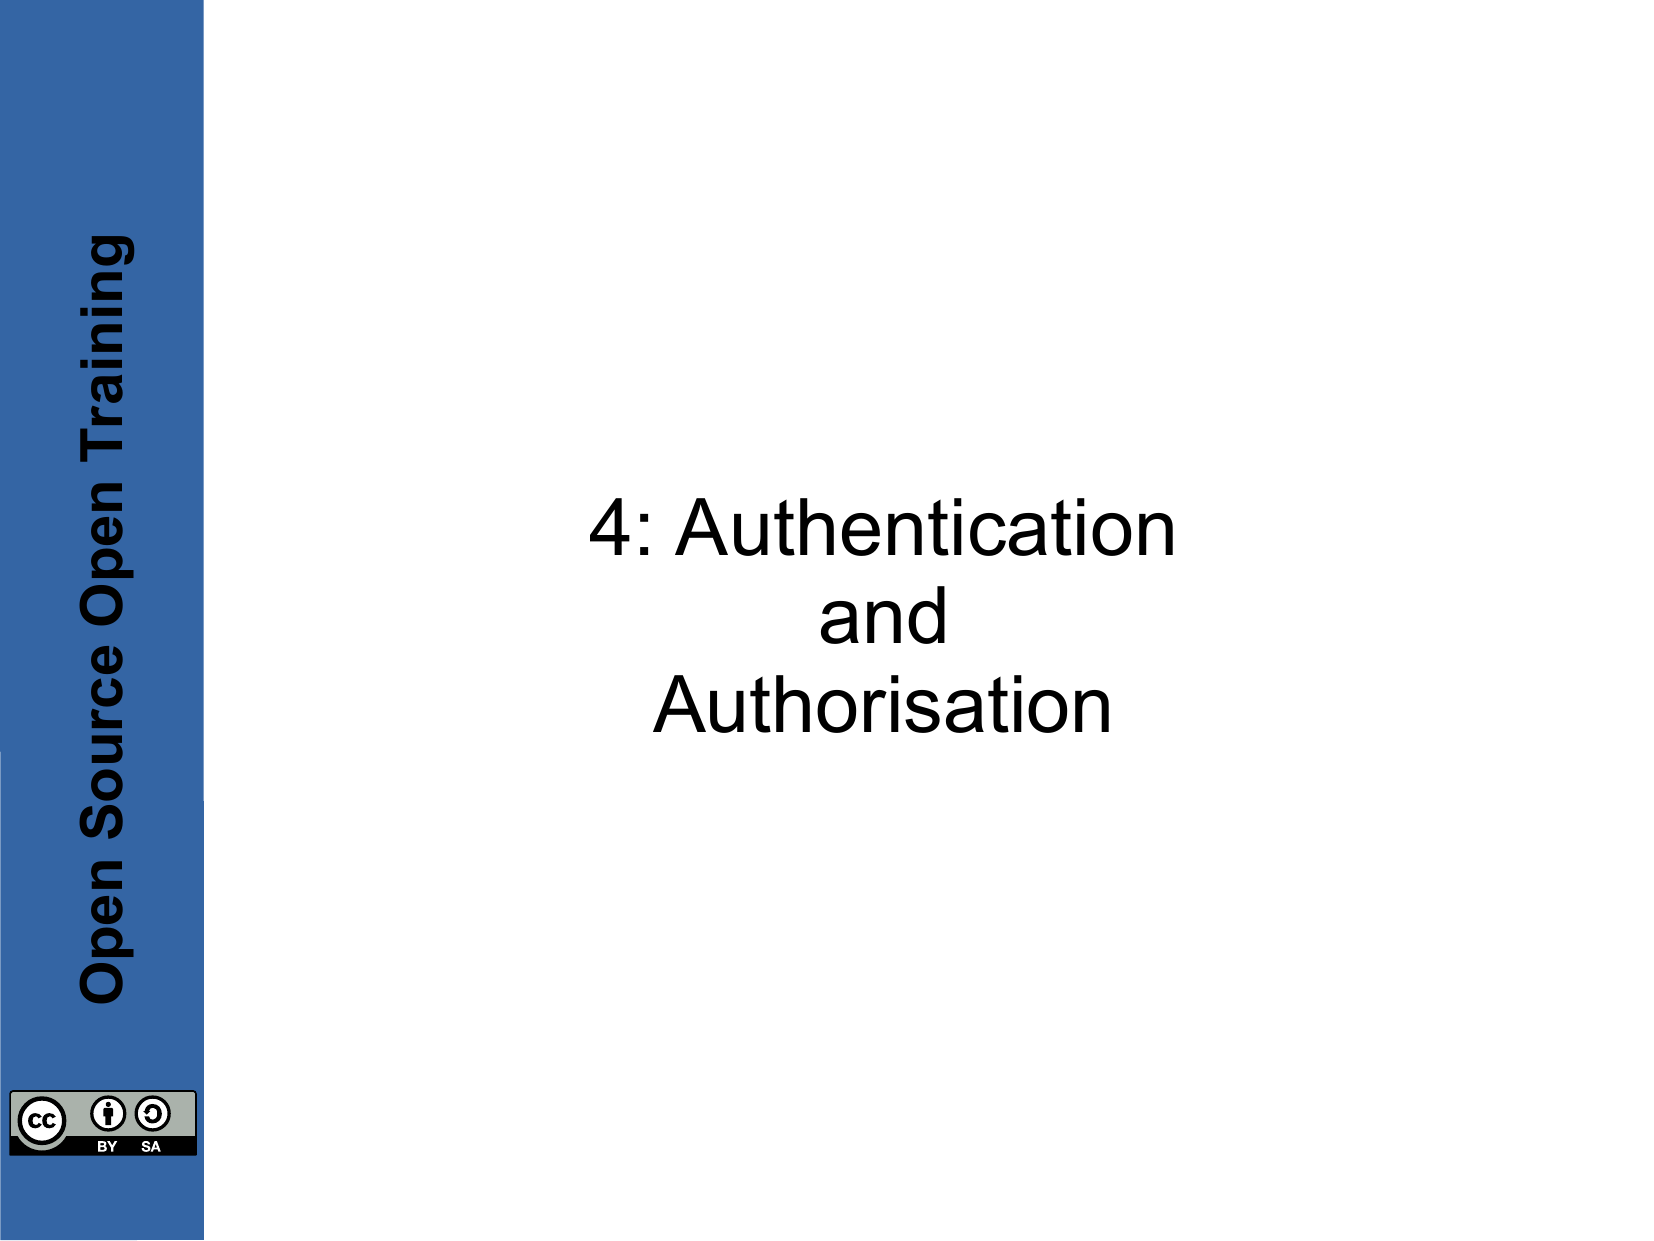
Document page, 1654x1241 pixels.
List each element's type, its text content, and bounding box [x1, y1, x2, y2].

title 4: Authentication and Authorisation [231, 483, 1537, 749]
